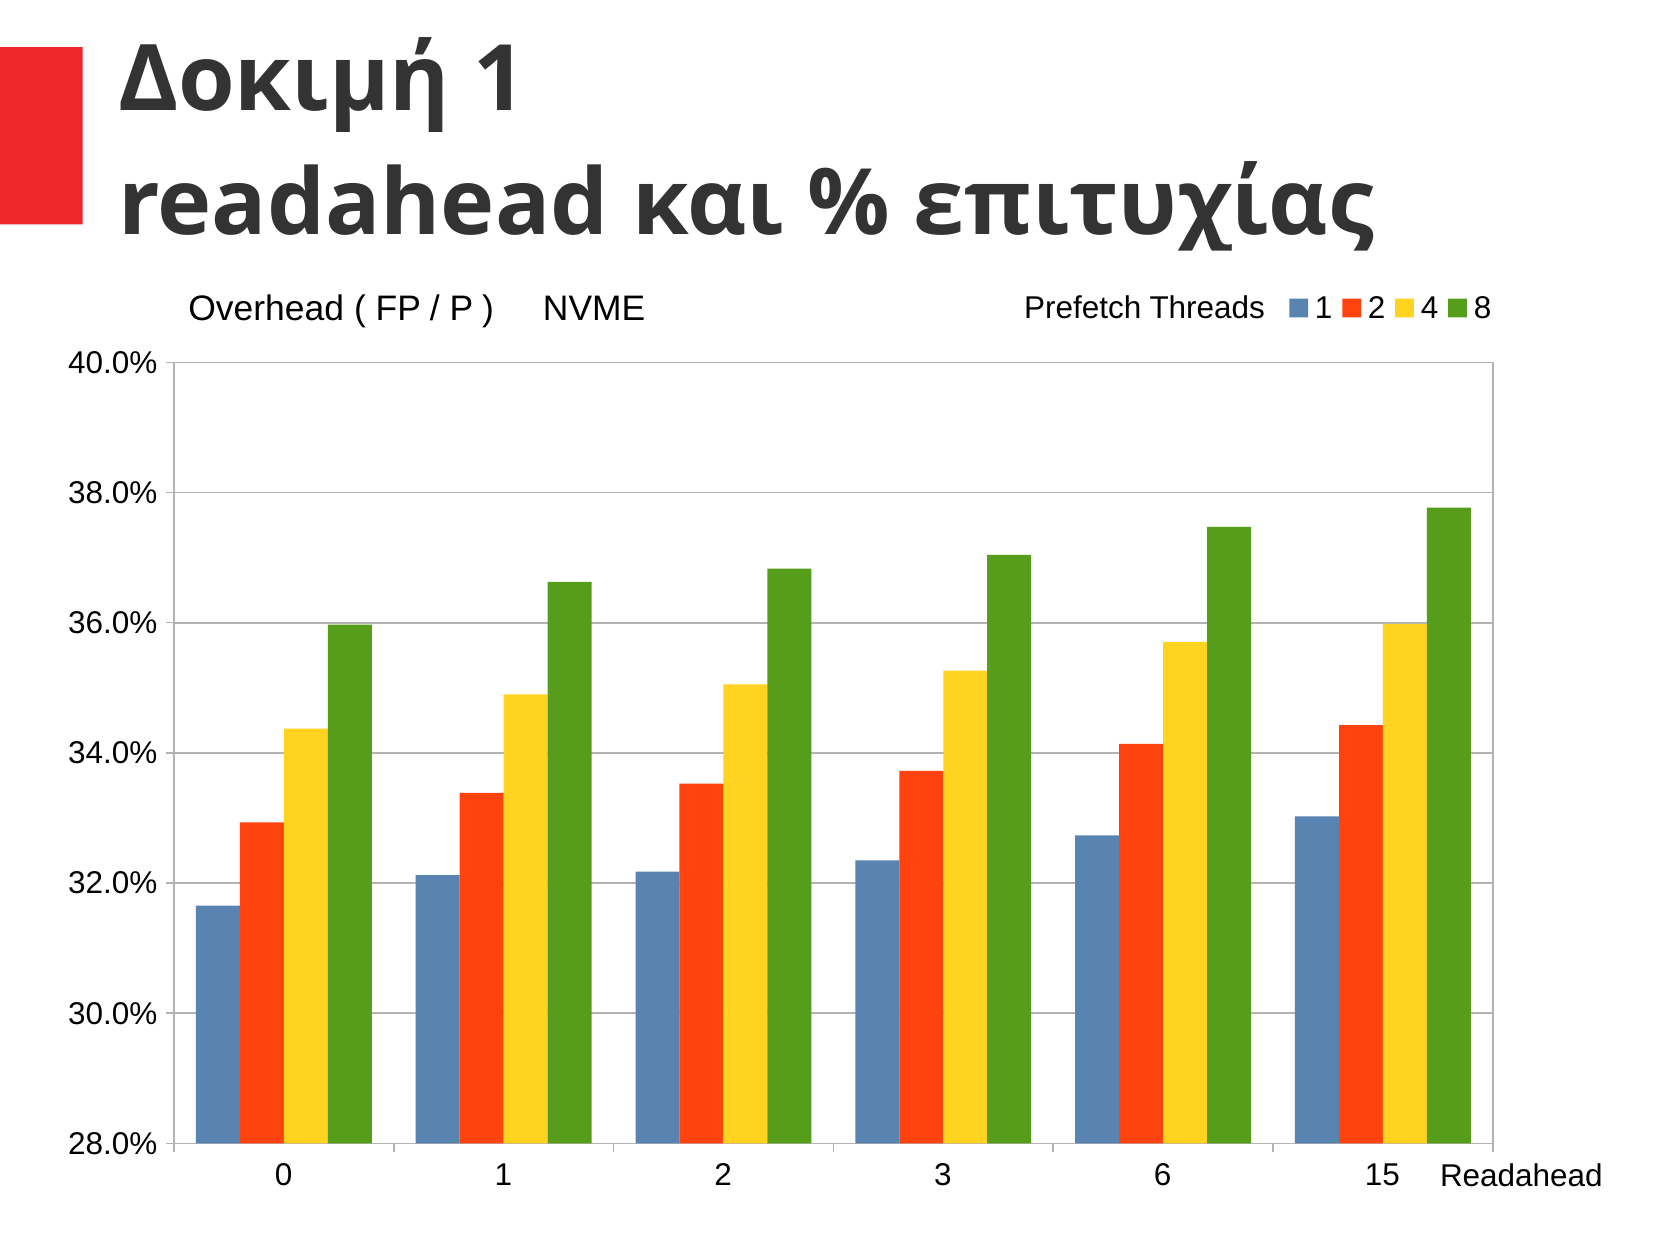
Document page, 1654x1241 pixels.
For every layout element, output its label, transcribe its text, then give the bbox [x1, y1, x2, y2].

picture [52, 249, 1615, 1210]
title Δοκιμή 1 readahead και % επιτυχίας [118, 30, 1606, 245]
